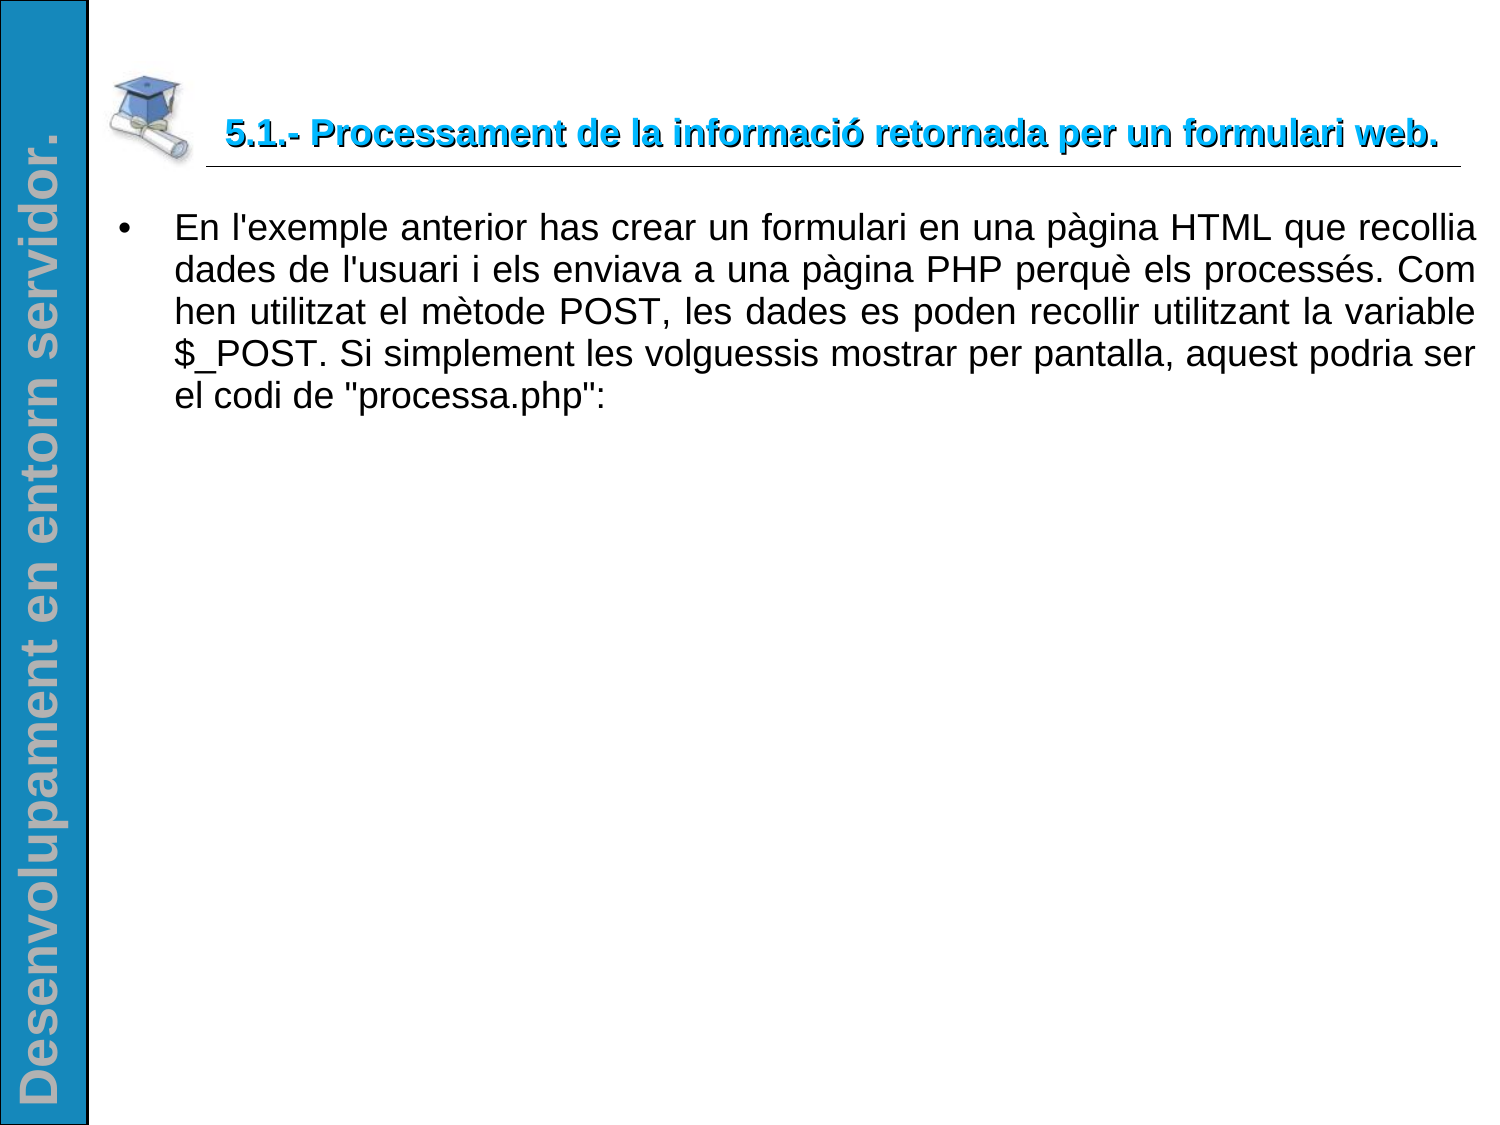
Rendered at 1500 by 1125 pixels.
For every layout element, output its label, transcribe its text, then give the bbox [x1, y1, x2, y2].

picture [93, 61, 206, 174]
list En l'exemple anterior has crear un formulari en una pàgina HTML que recollia dades de l'usuari i els enviava a una pàgina PHP perquè els processés. Com hen utilitzat el mètode POST, les dades es poden recollir utilitzant la variable $_POST. Si simplement les volguessis mostrar per pantalla, aquest podria ser el codi de "processa.php": [118, 206, 1477, 1006]
title 5.1.- Processament de la informació retornada per un formulari web. [206, 88, 1447, 178]
